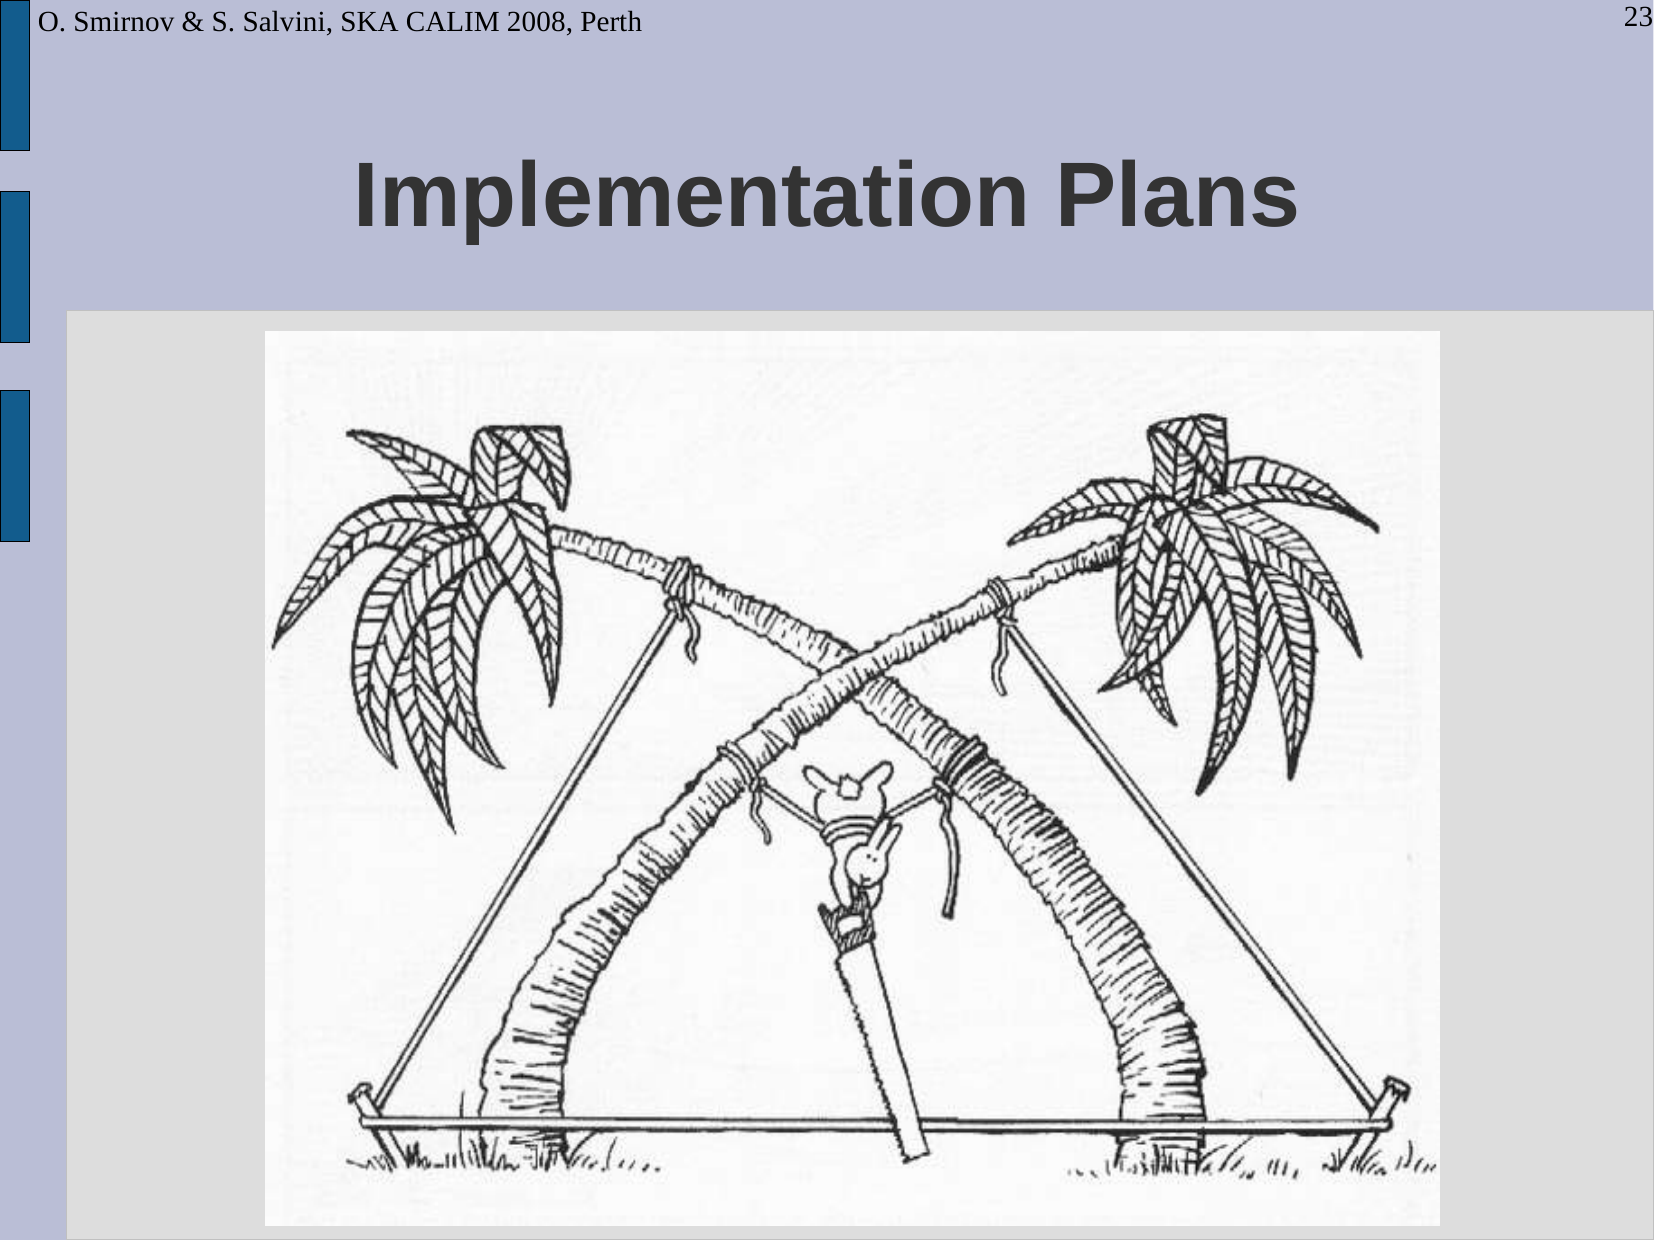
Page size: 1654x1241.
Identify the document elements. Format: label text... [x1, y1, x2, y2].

picture [265, 331, 1440, 1226]
title Implementation Plans [121, 91, 1534, 299]
